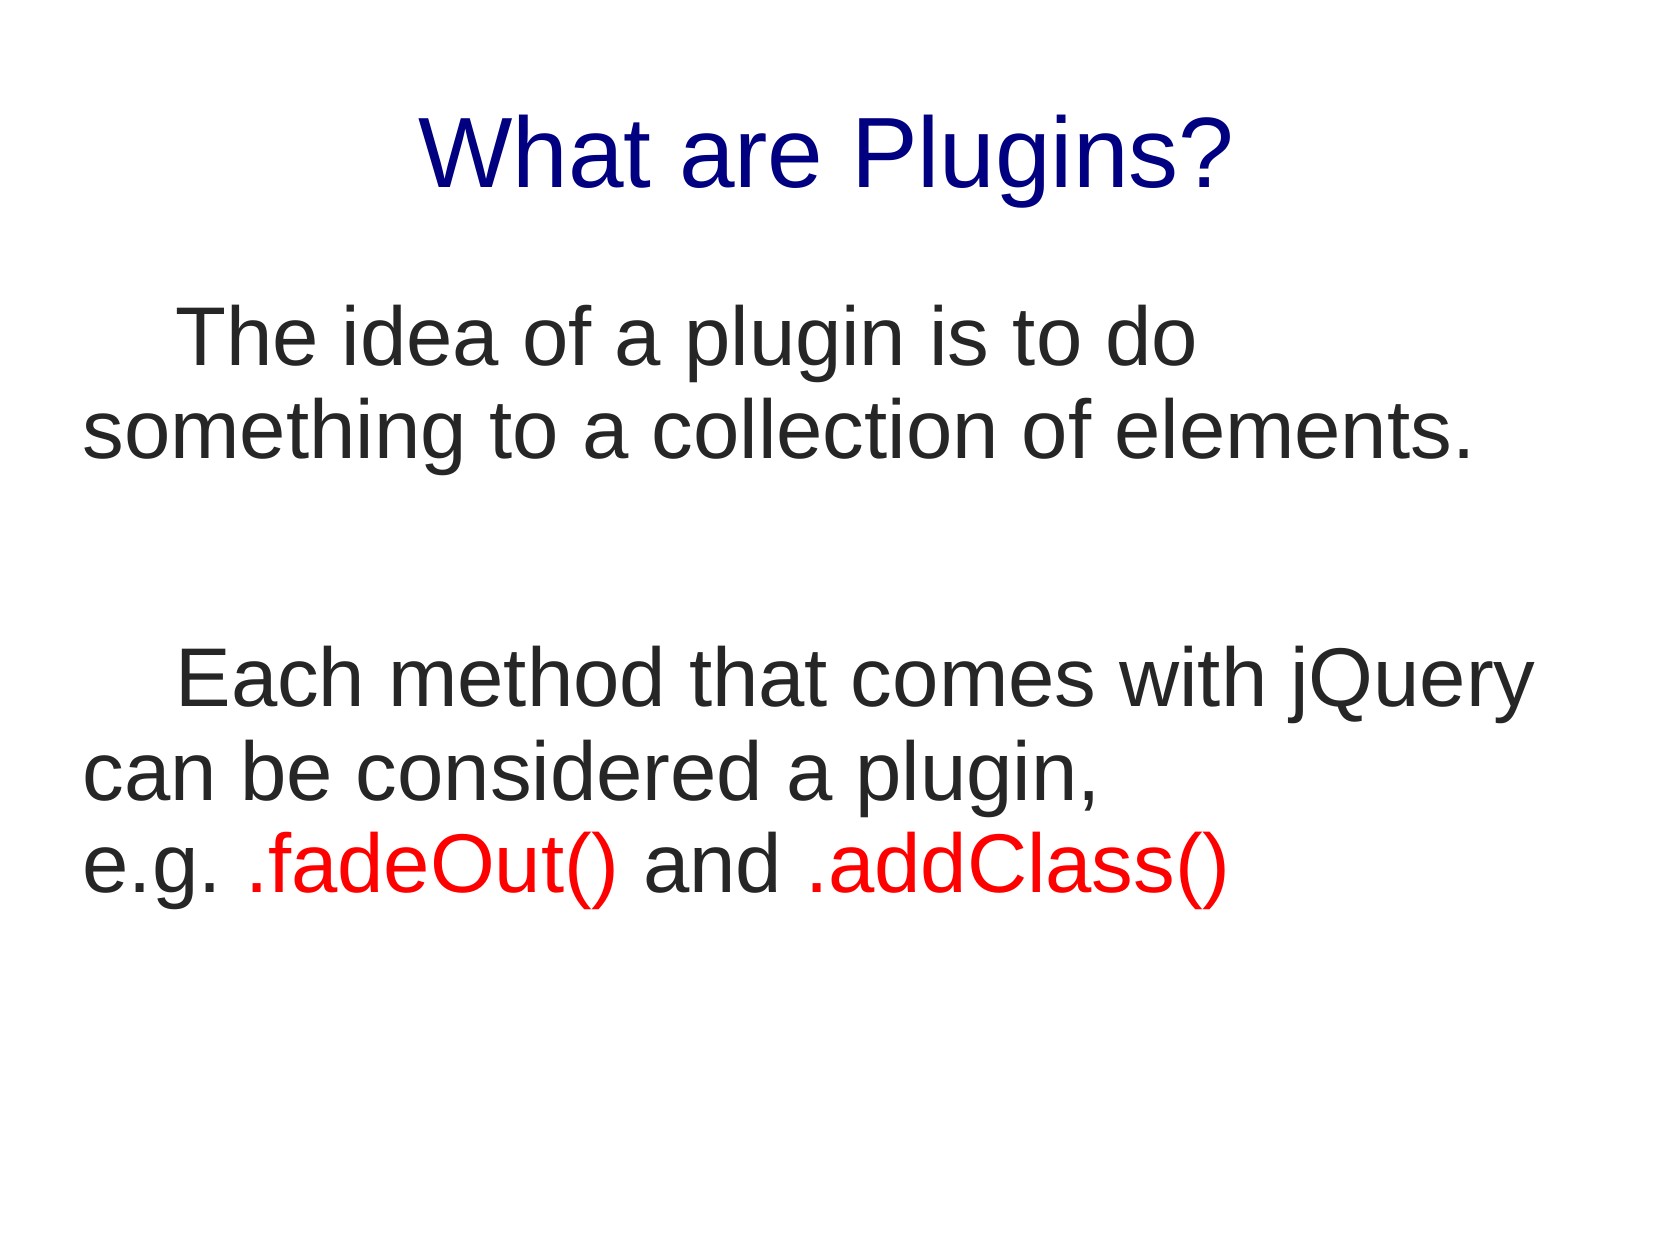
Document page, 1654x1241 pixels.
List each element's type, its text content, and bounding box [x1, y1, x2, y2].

title What are Plugins? [82, 49, 1571, 257]
list The idea of a plugin is to do something to a collection of elements. Each method that comes with jQuery can be considered a plugin, e.g. .fadeOut() and .addClass() [82, 290, 1571, 1109]
